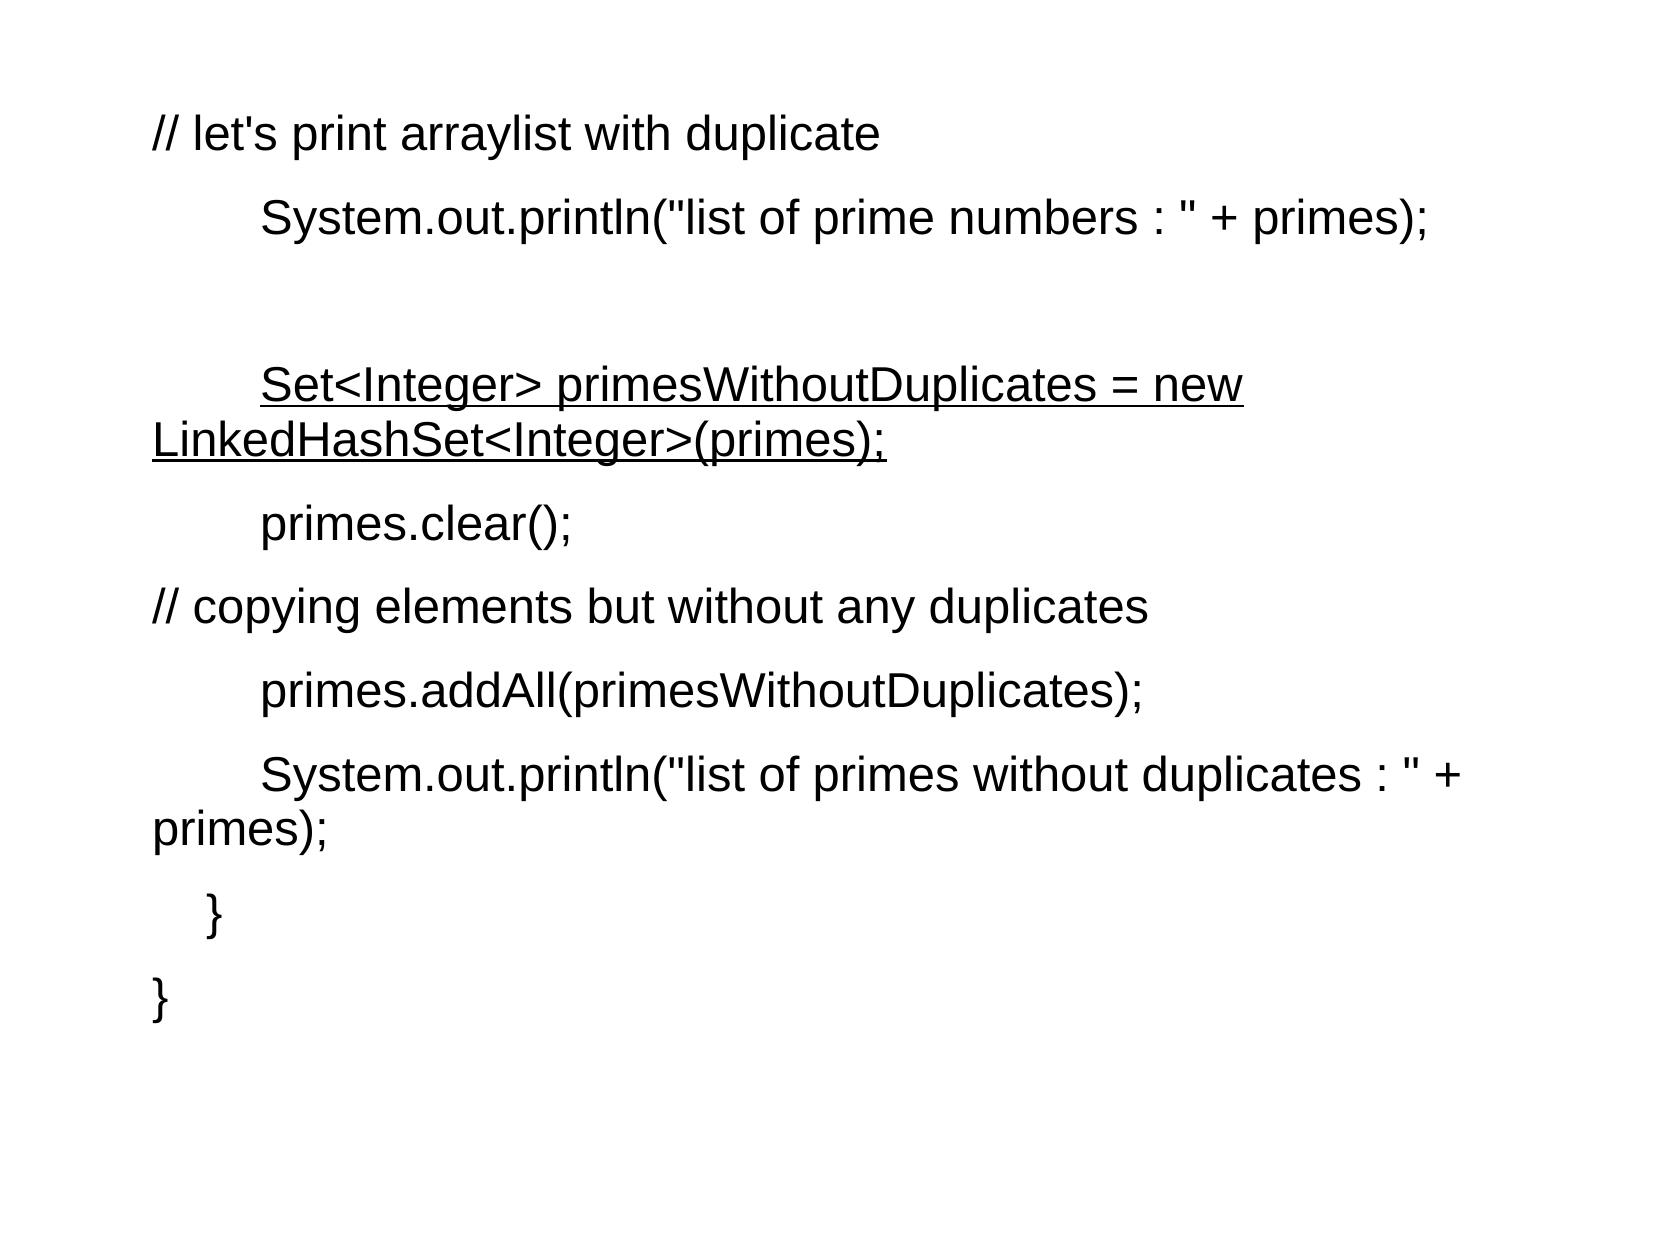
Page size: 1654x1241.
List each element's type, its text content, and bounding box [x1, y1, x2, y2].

list // let's print arraylist with duplicate System.out.println("list of prime numbers : " + primes); Set<Integer> primesWithoutDuplicates = new LinkedHashSet<Integer>(primes); primes.clear(); // copying elements but without any duplicates primes.addAll(primesWithoutDuplicates); System.out.println("list of primes without duplicates : " + primes); } } [82, 106, 1571, 1111]
